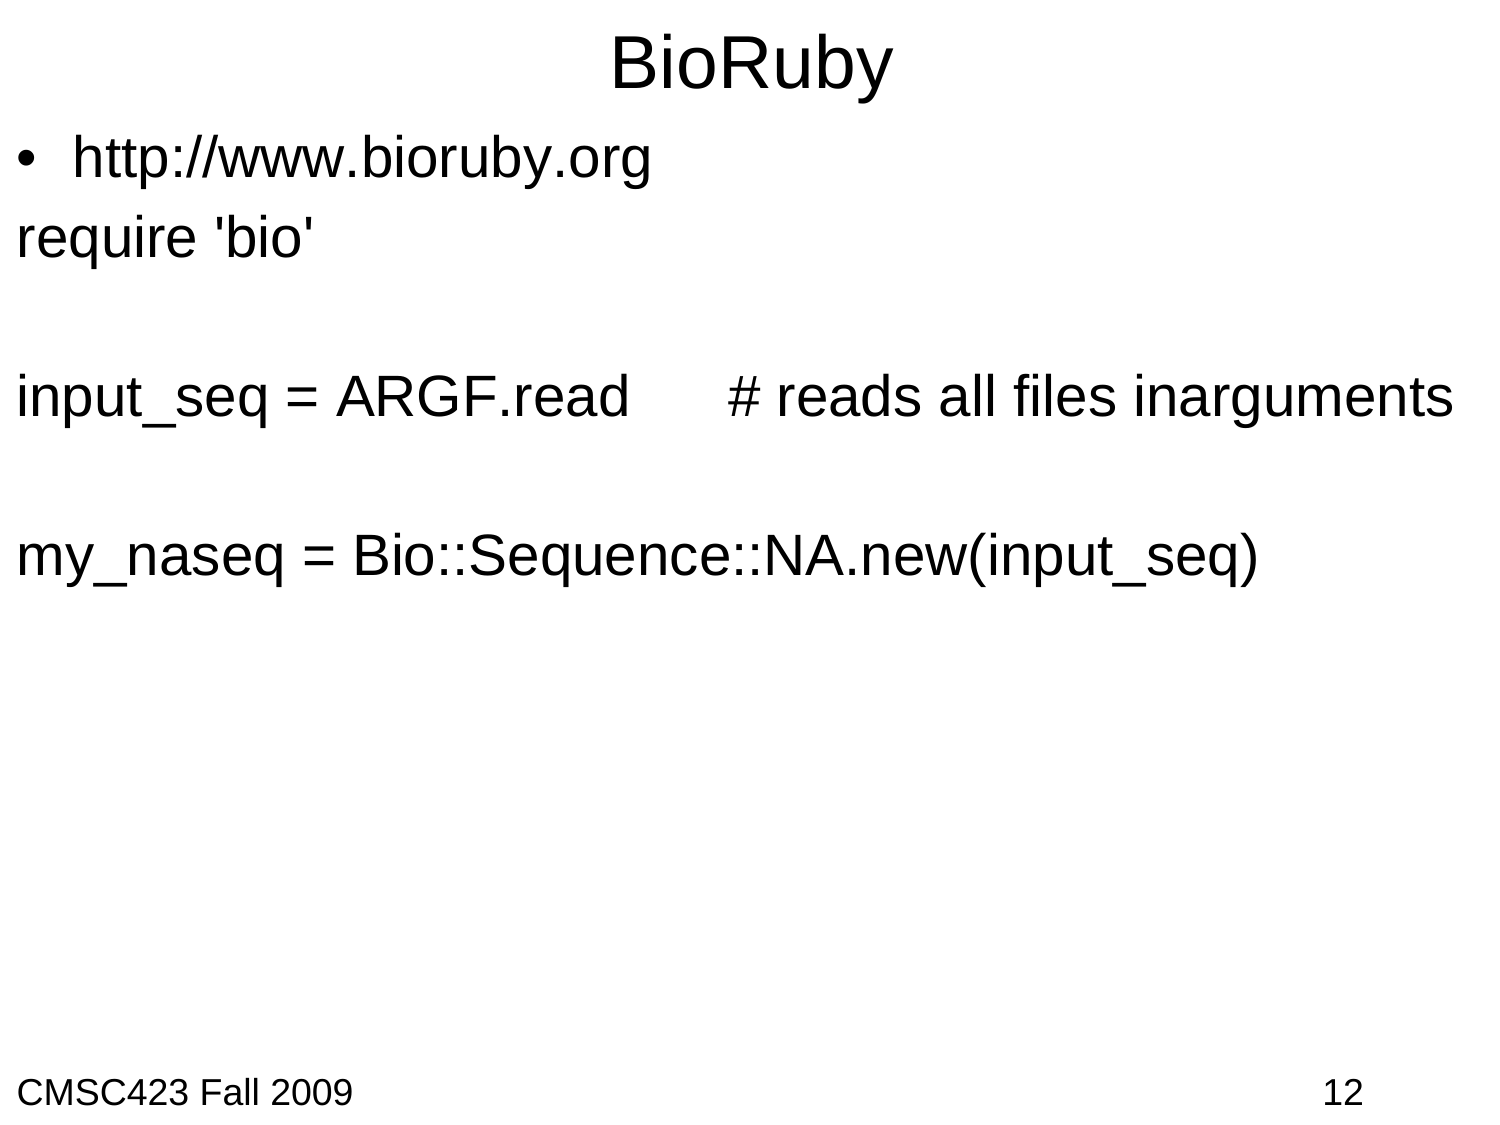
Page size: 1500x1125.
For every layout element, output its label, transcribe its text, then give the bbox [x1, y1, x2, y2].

title BioRuby [19, 9, 1485, 116]
list http://www.bioruby.org require 'bio' input_seq = ARGF.read # reads all files inarguments my_naseq = Bio::Sequence::NA.new(input_seq) [16, 124, 1485, 1072]
